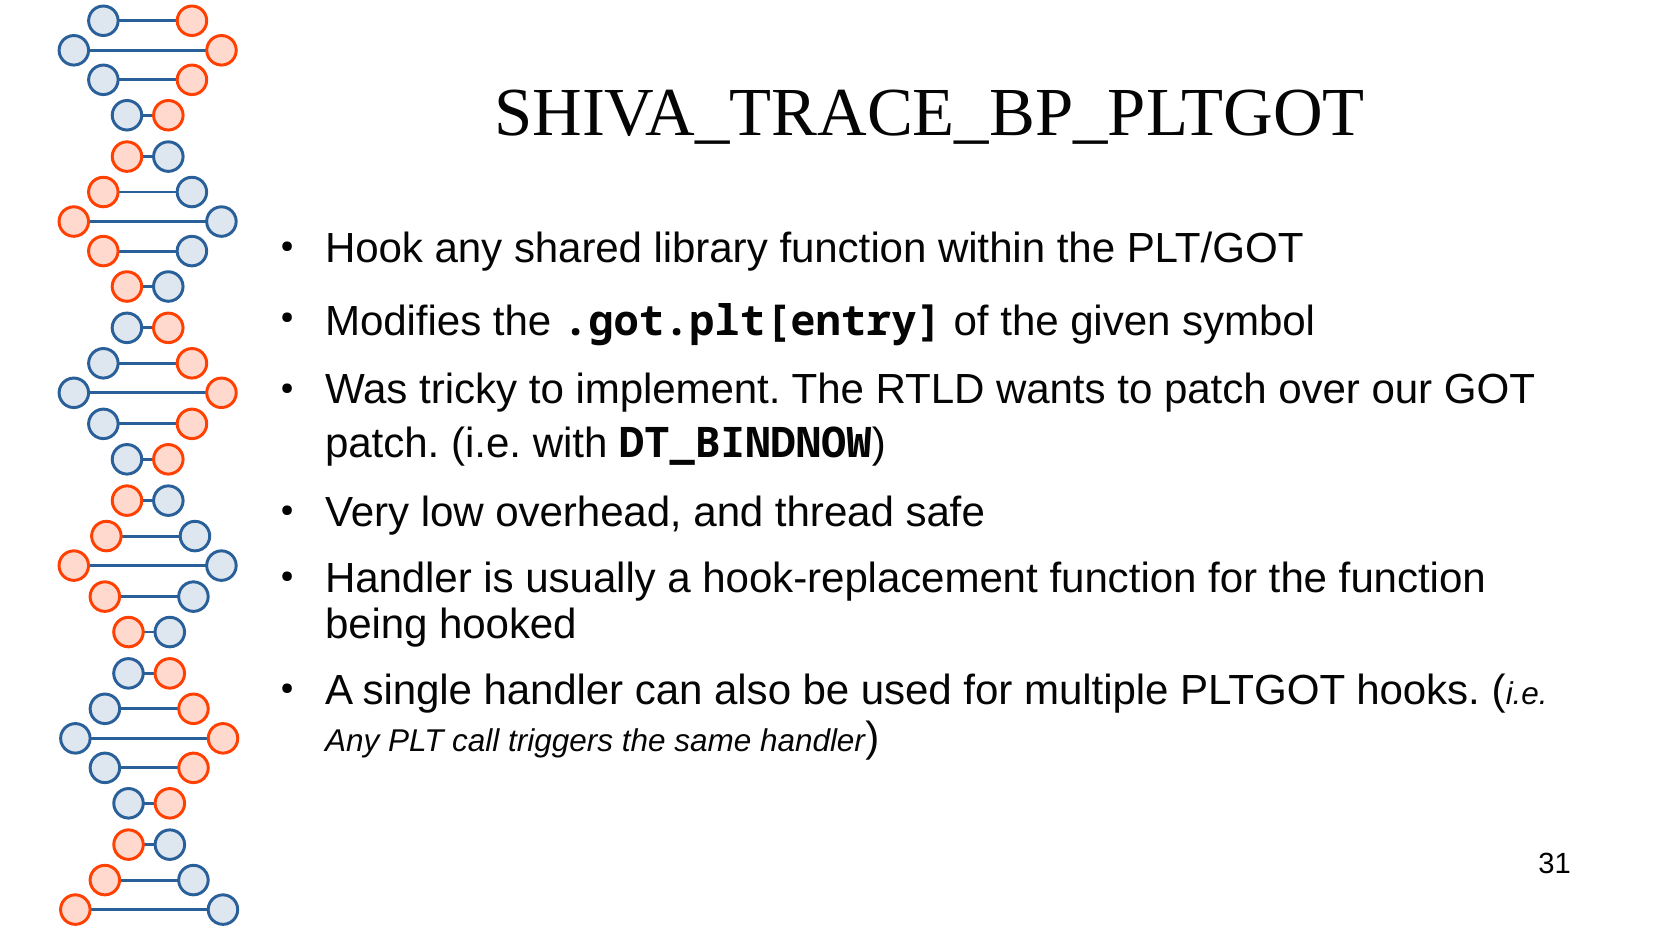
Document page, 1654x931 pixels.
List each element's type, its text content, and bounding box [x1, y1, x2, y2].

title SHIVA_TRACE_BP_PLTGOT [265, 35, 1595, 189]
list Hook any shared library function within the PLT/GOT Modifies the .got.plt[entry] of the given symbol Was tricky to implement. The RTLD wants to patch over our GOT patch. (i.e. with DT_BINDNOW) Very low overhead, and thread safe Handler is usually a hook-replacement function for the function being hooked A single handler can also be used for multiple PLTGOT hooks. (i.e. Any PLT call triggers the same handler) [265, 224, 1595, 764]
